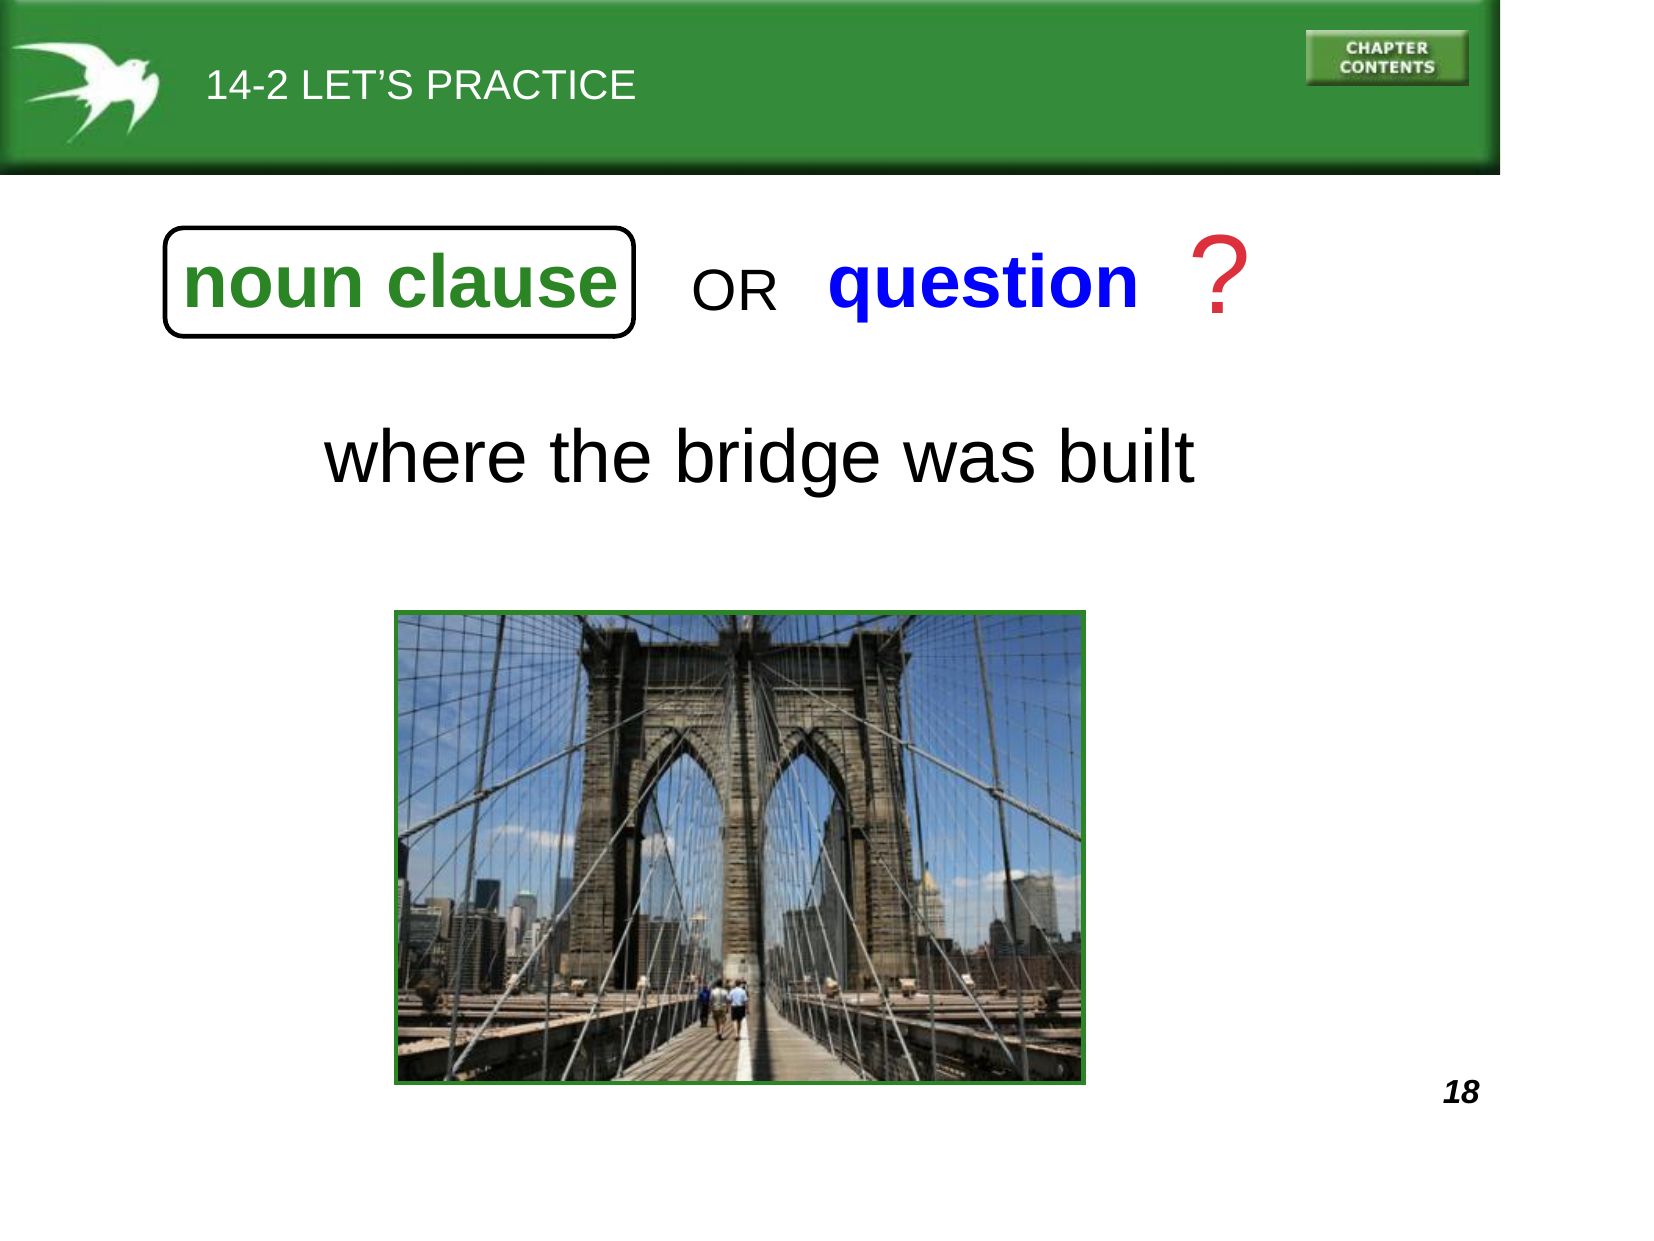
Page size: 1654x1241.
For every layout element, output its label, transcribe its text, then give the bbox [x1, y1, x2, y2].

text_box noun clause [168, 231, 631, 331]
picture [0, 0, 1500, 175]
text_box noun clause [168, 224, 636, 240]
picture [398, 615, 1082, 1081]
text_box question [813, 224, 1156, 331]
text_box OR [641, 244, 795, 331]
text_box ? [1173, 193, 1266, 345]
text_box where the bridge was built [274, 399, 1211, 506]
text_box 14-2 LET’S PRACTICE [190, 50, 1363, 116]
